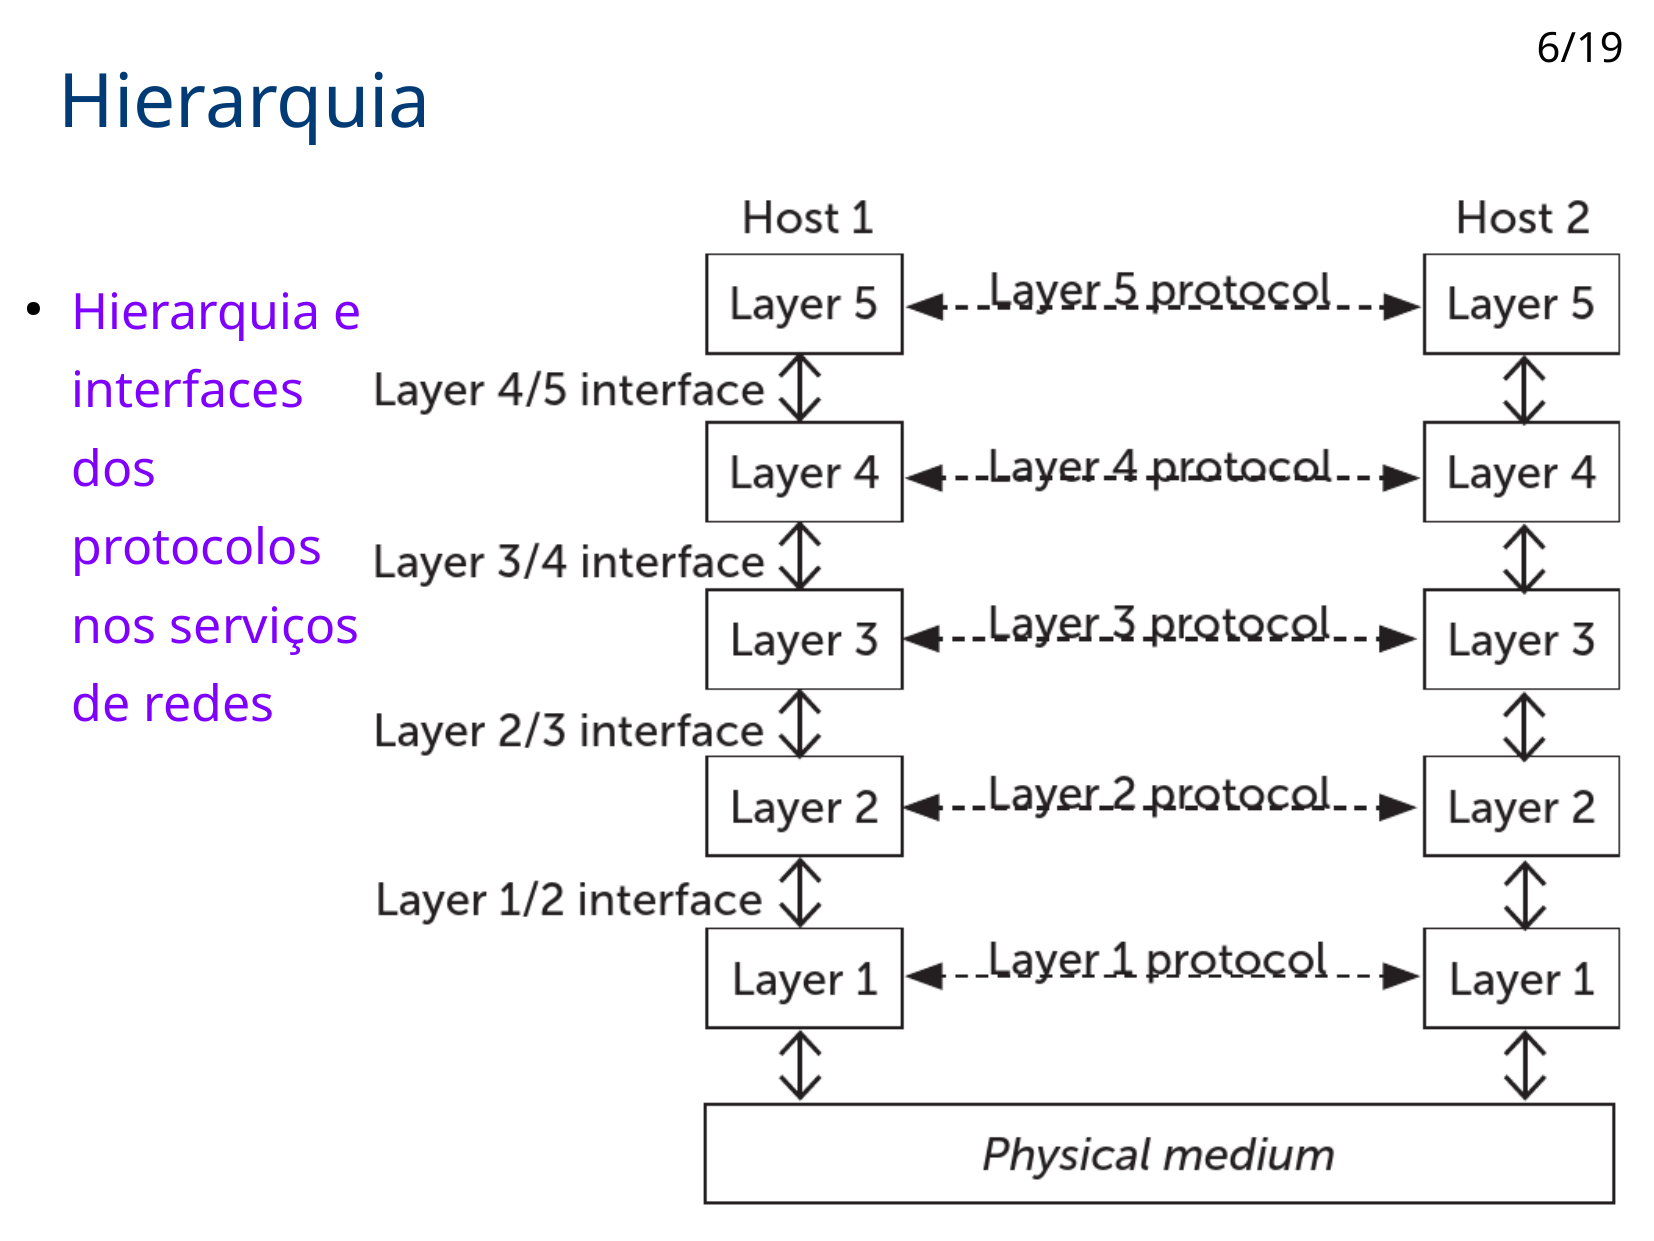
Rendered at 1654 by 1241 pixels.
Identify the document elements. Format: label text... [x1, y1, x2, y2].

title Hierarquia [59, 47, 1625, 166]
picture [374, 199, 1625, 1211]
list Hierarquia e interfaces dos protocolos nos serviços de redes [24, 265, 374, 1211]
